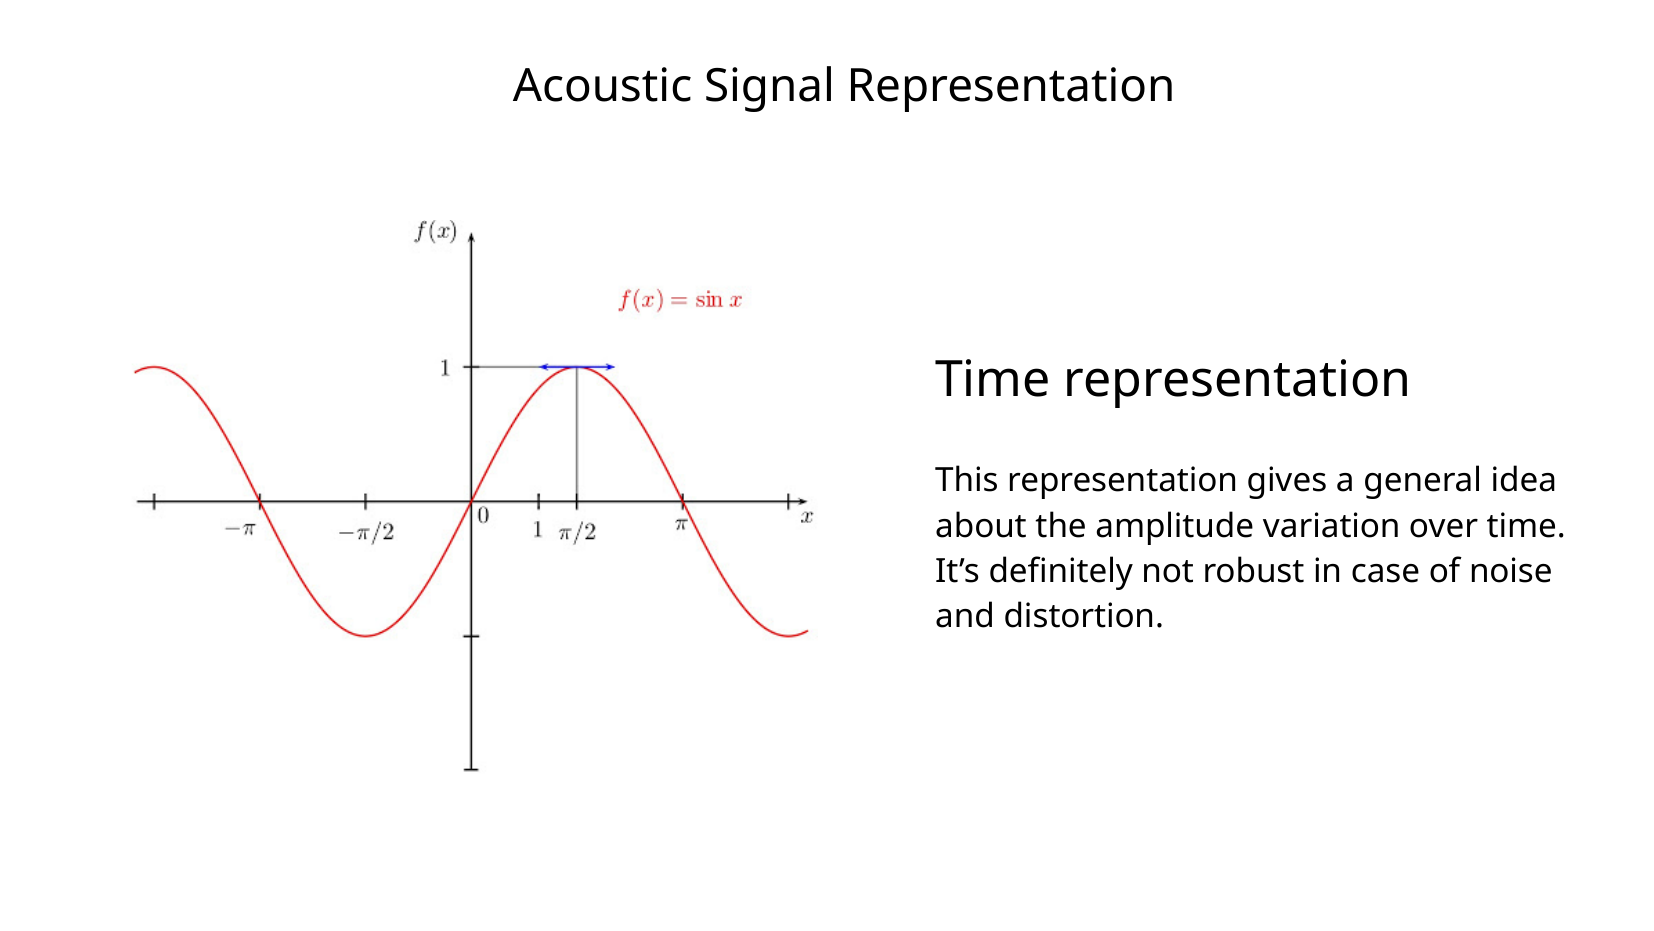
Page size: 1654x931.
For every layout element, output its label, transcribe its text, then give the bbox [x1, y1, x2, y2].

text_box Acoustic Signal Representation [242, 45, 1411, 136]
picture [110, 220, 818, 781]
text_box Time representation This representation gives a general idea about the amplitude variation over time. It’s definitely not robust in case of noise and distortion. [920, 335, 1596, 666]
